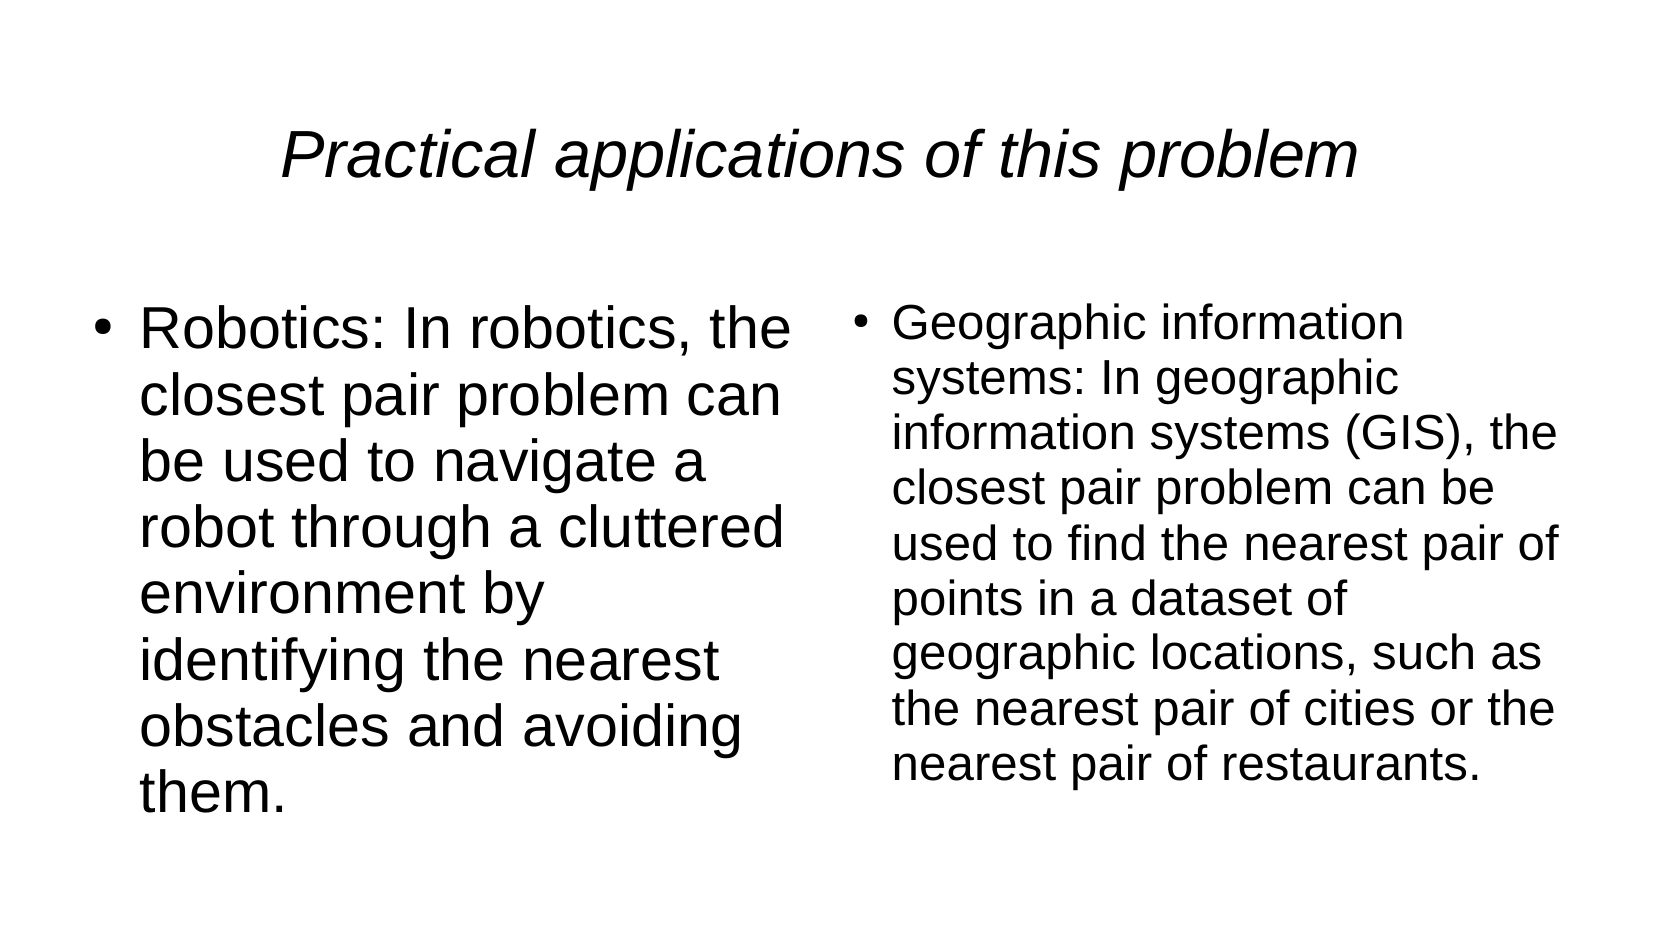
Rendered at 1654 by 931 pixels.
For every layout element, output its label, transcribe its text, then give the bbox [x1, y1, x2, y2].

title Practical applications of this problem [76, 76, 1565, 232]
list Geographic information systems: In geographic information systems (GIS), the closest pair problem can be used to find the nearest pair of points in a dataset of geographic locations, such as the nearest pair of cities or the nearest pair of restaurants. [839, 295, 1566, 835]
list Robotics: In robotics, the closest pair problem can be used to navigate a robot through a cluttered environment by identifying the nearest obstacles and avoiding them. [76, 295, 803, 835]
